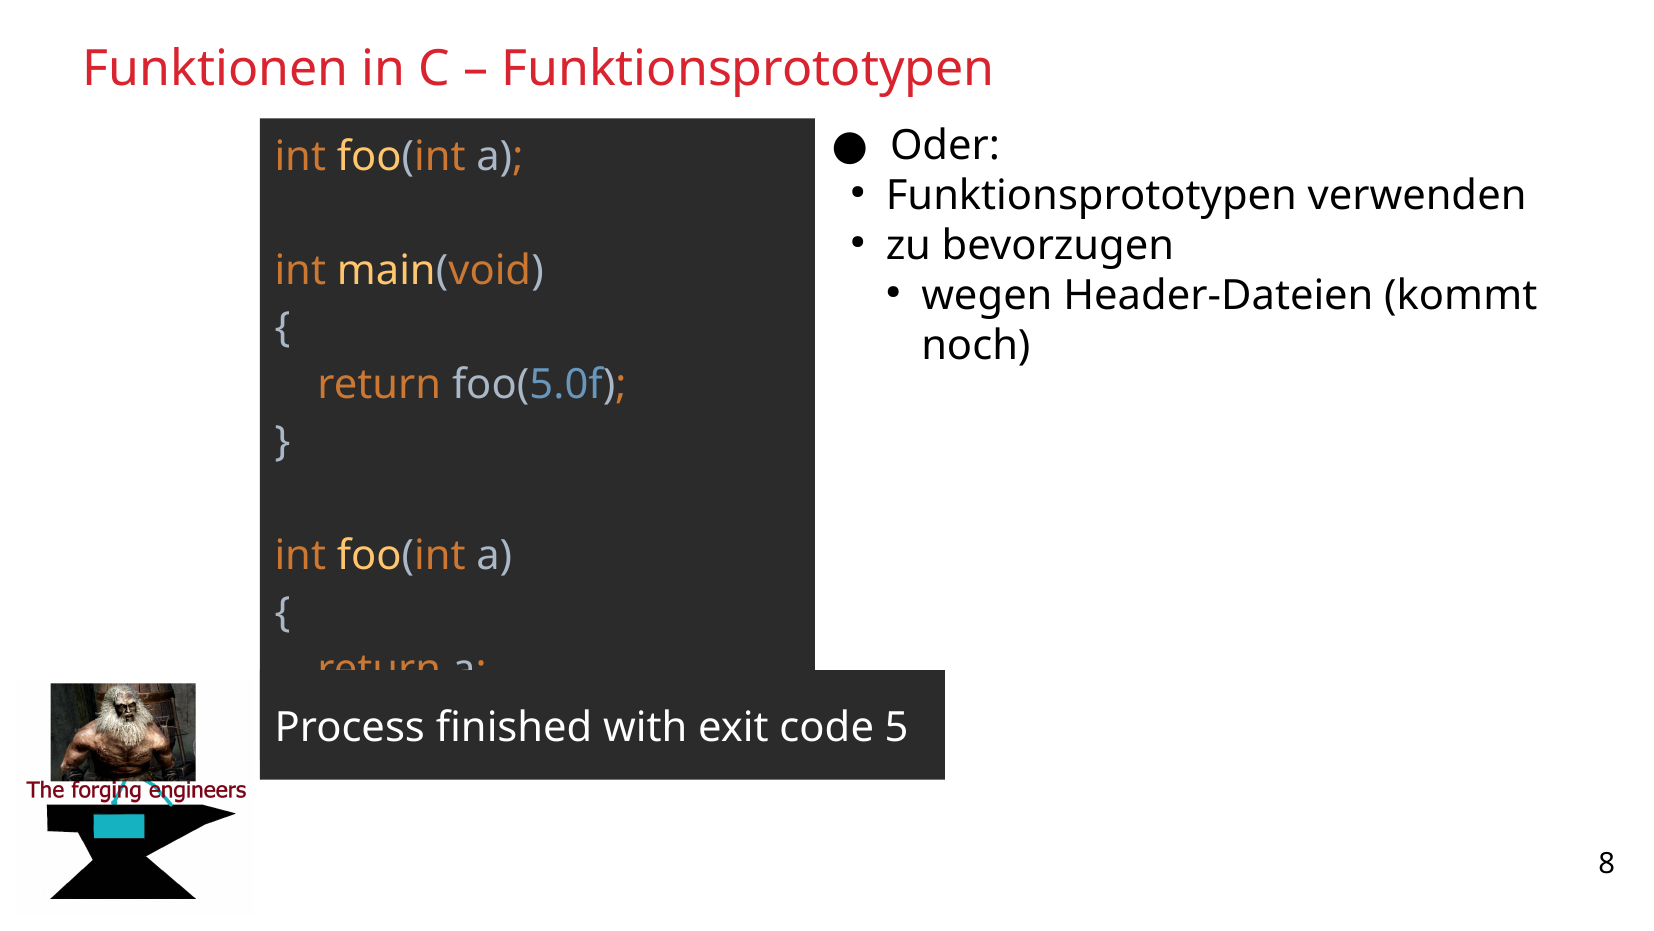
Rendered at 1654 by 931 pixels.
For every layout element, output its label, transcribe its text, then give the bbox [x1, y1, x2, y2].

title Funktionen in C – Funktionsprototypen [82, 37, 1571, 95]
text_box Process finished with exit code 5 [259, 670, 945, 780]
text_box int foo(int a); int main(void) { return foo(5.0f); } int foo(int a) { return a; } [259, 118, 815, 653]
picture [17, 679, 254, 916]
text_box Oder: Funktionsprototypen verwenden zu bevorzugen wegen Header-Dateien (kommt noch) [814, 118, 1654, 331]
